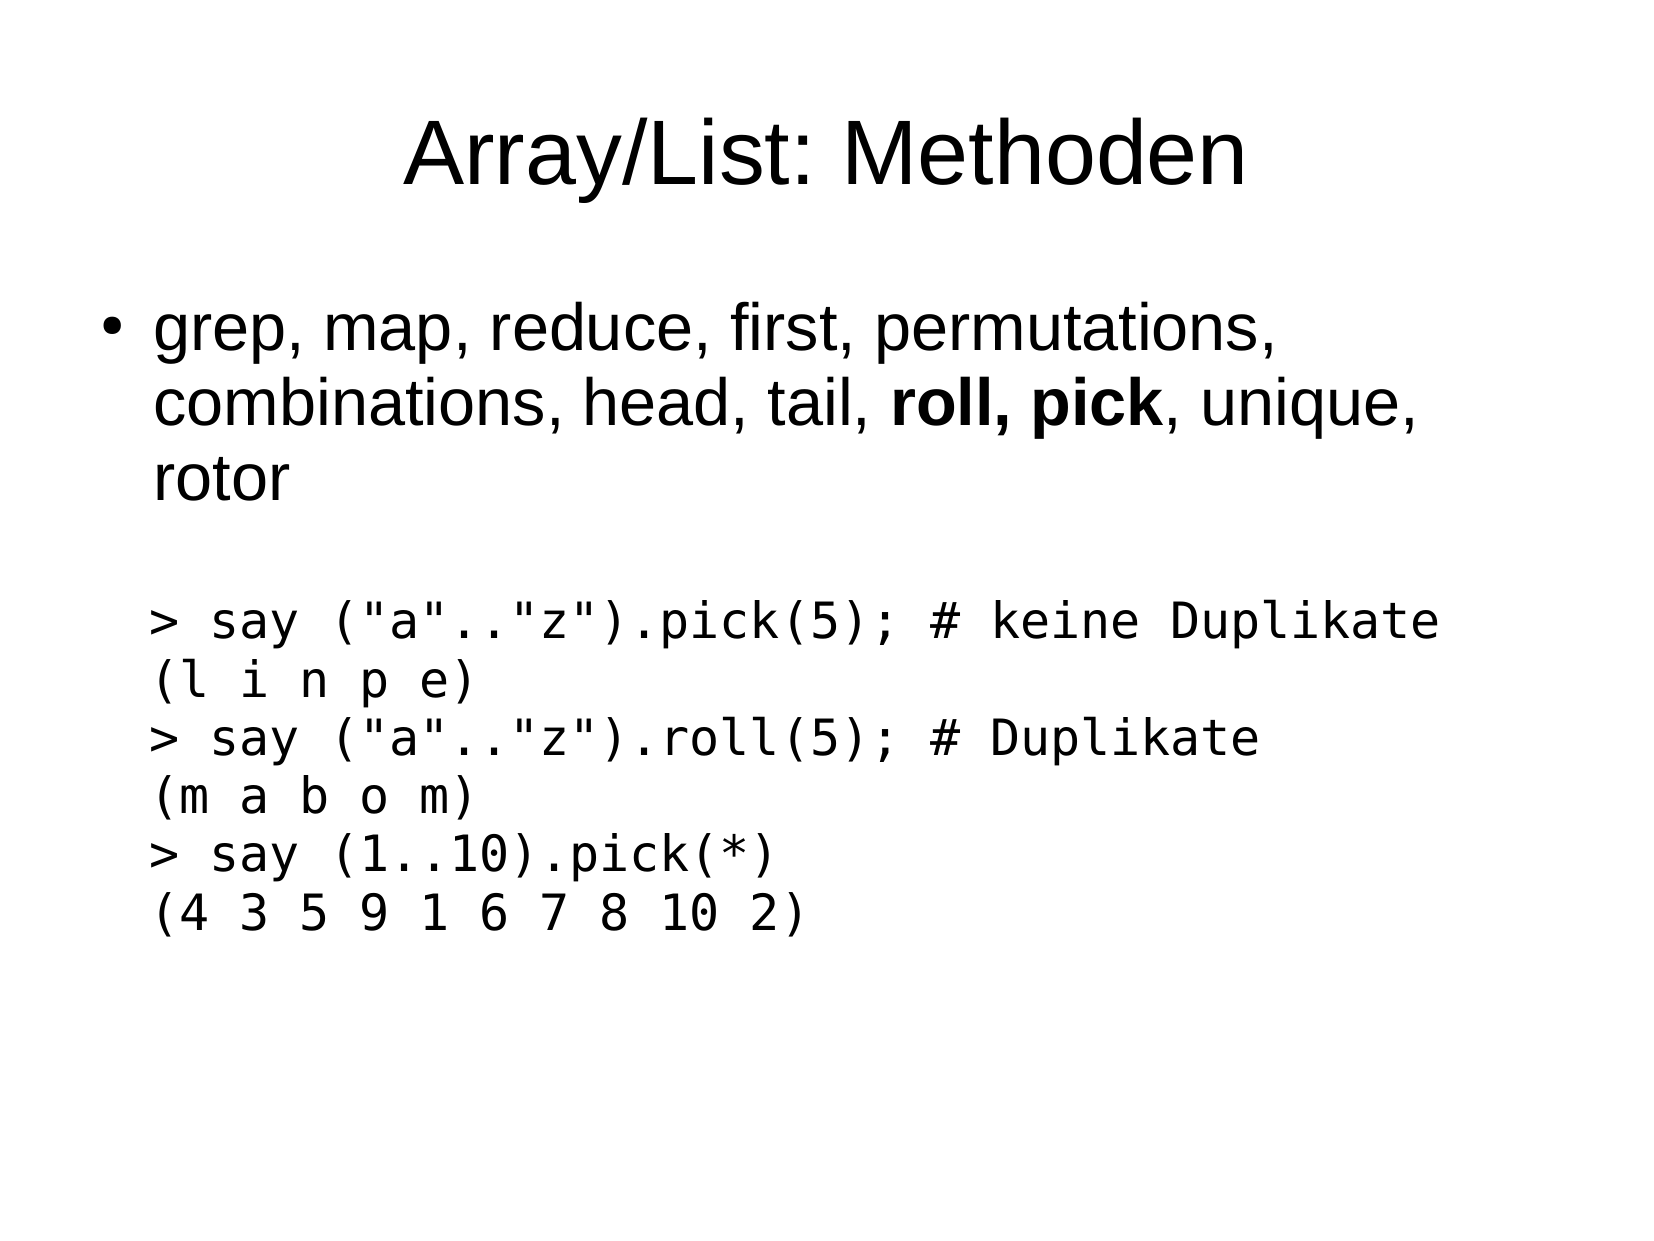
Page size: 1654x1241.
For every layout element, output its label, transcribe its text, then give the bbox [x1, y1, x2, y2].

list grep, map, reduce, first, permutations, combinations, head, tail, roll, pick, unique, rotor [82, 290, 1571, 1010]
text_box > say ("a".."z").pick(5); # keine Duplikate (l i n p e) > say ("a".."z").roll(5); # Duplikate (m a b o m) > say (1..10).pick(*) (4 3 5 9 1 6 7 8 10 2) [135, 585, 1501, 950]
title Array/List: Methoden [82, 49, 1571, 257]
